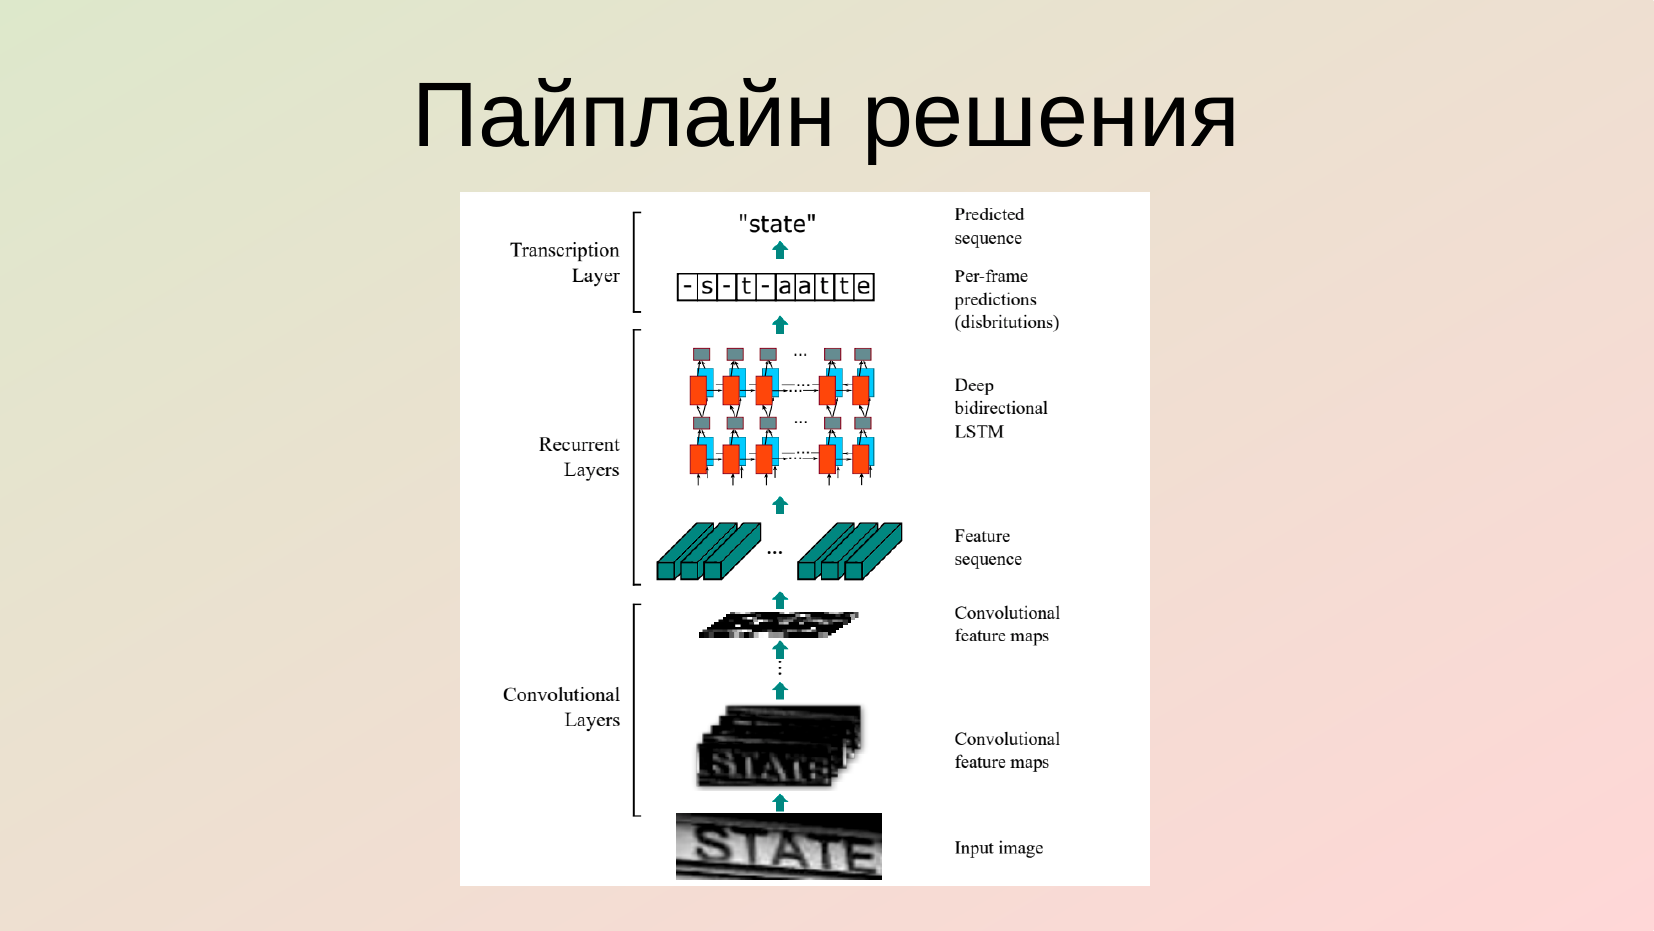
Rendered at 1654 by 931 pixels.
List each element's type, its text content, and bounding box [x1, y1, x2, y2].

title Пайплайн решения [82, 37, 1571, 193]
list [82, 177, 957, 717]
picture [460, 192, 1150, 886]
